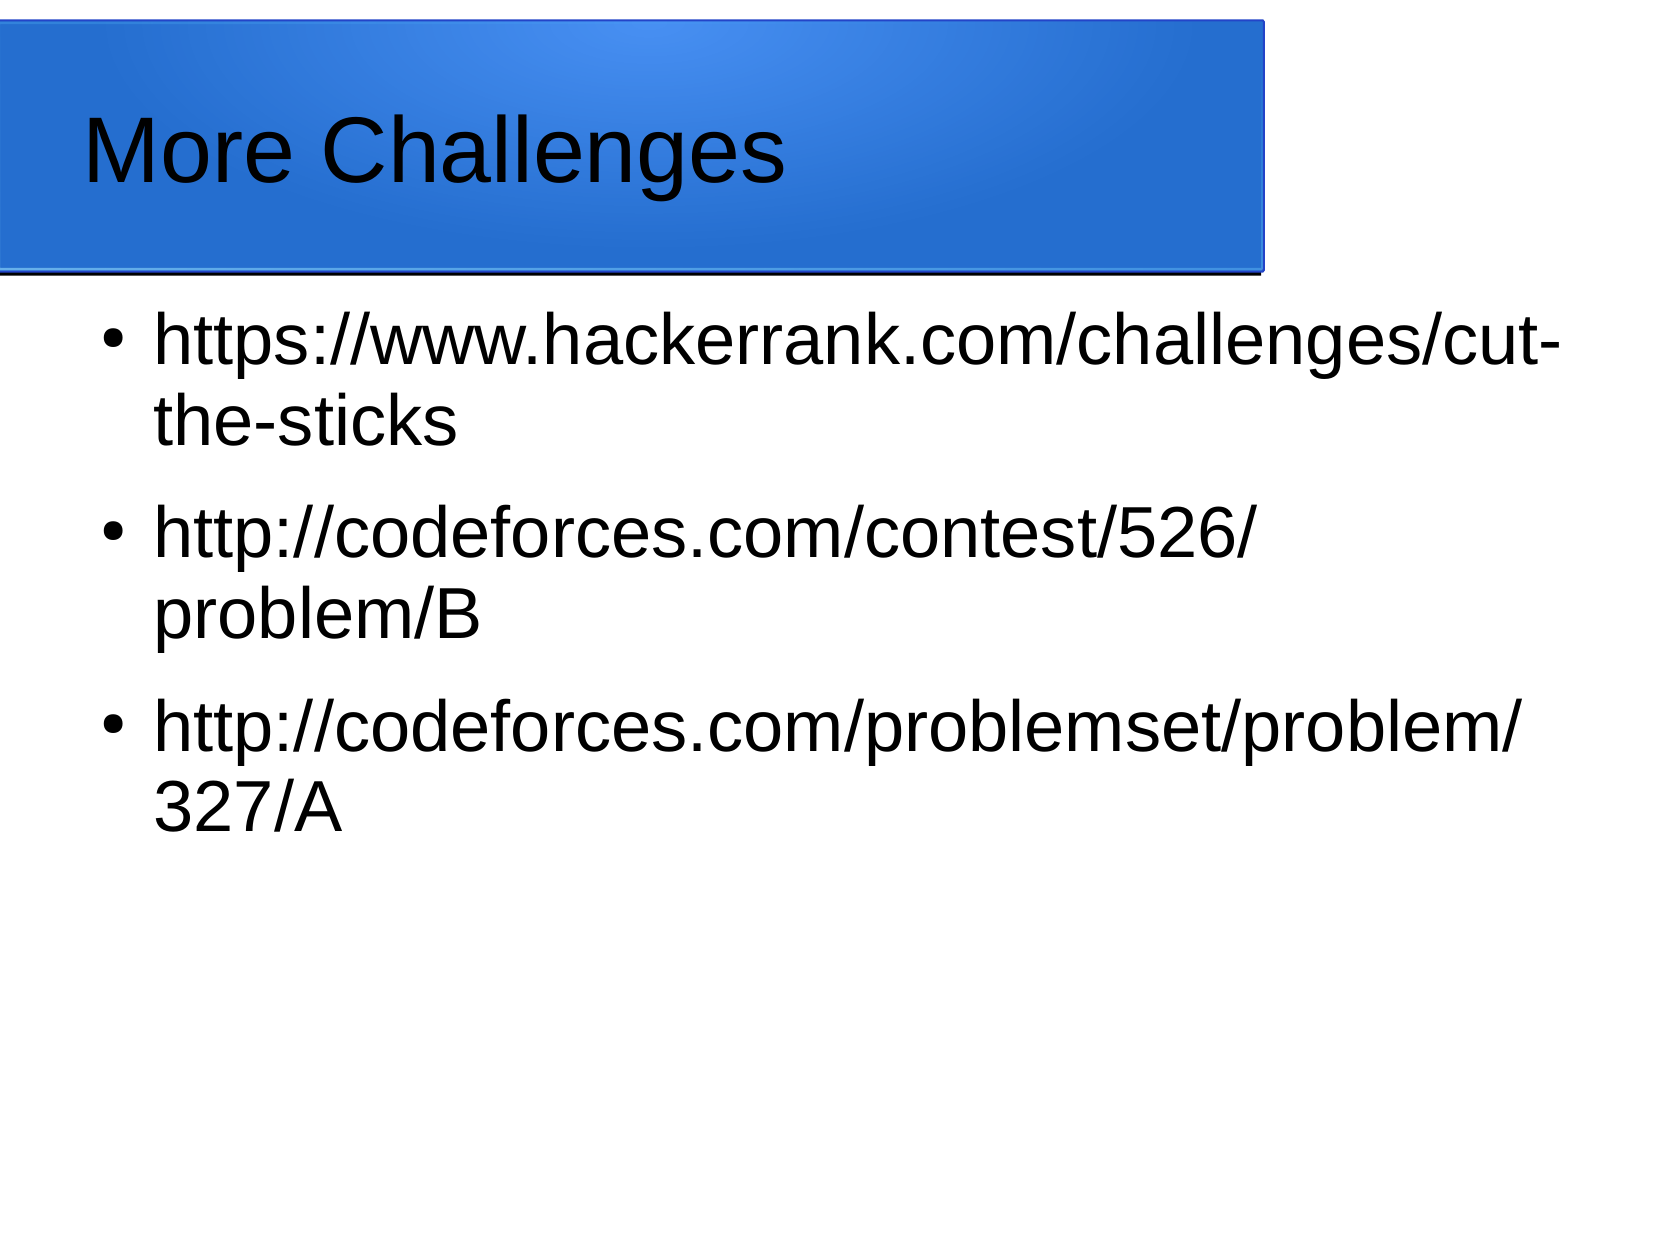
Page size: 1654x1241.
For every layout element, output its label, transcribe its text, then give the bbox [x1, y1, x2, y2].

title More Challenges [82, 47, 1235, 252]
list https://www.hackerrank.com/challenges/cut-the-sticks http://codeforces.com/contest/526/problem/B http://codeforces.com/problemset/problem/327/A [82, 299, 1571, 1019]
